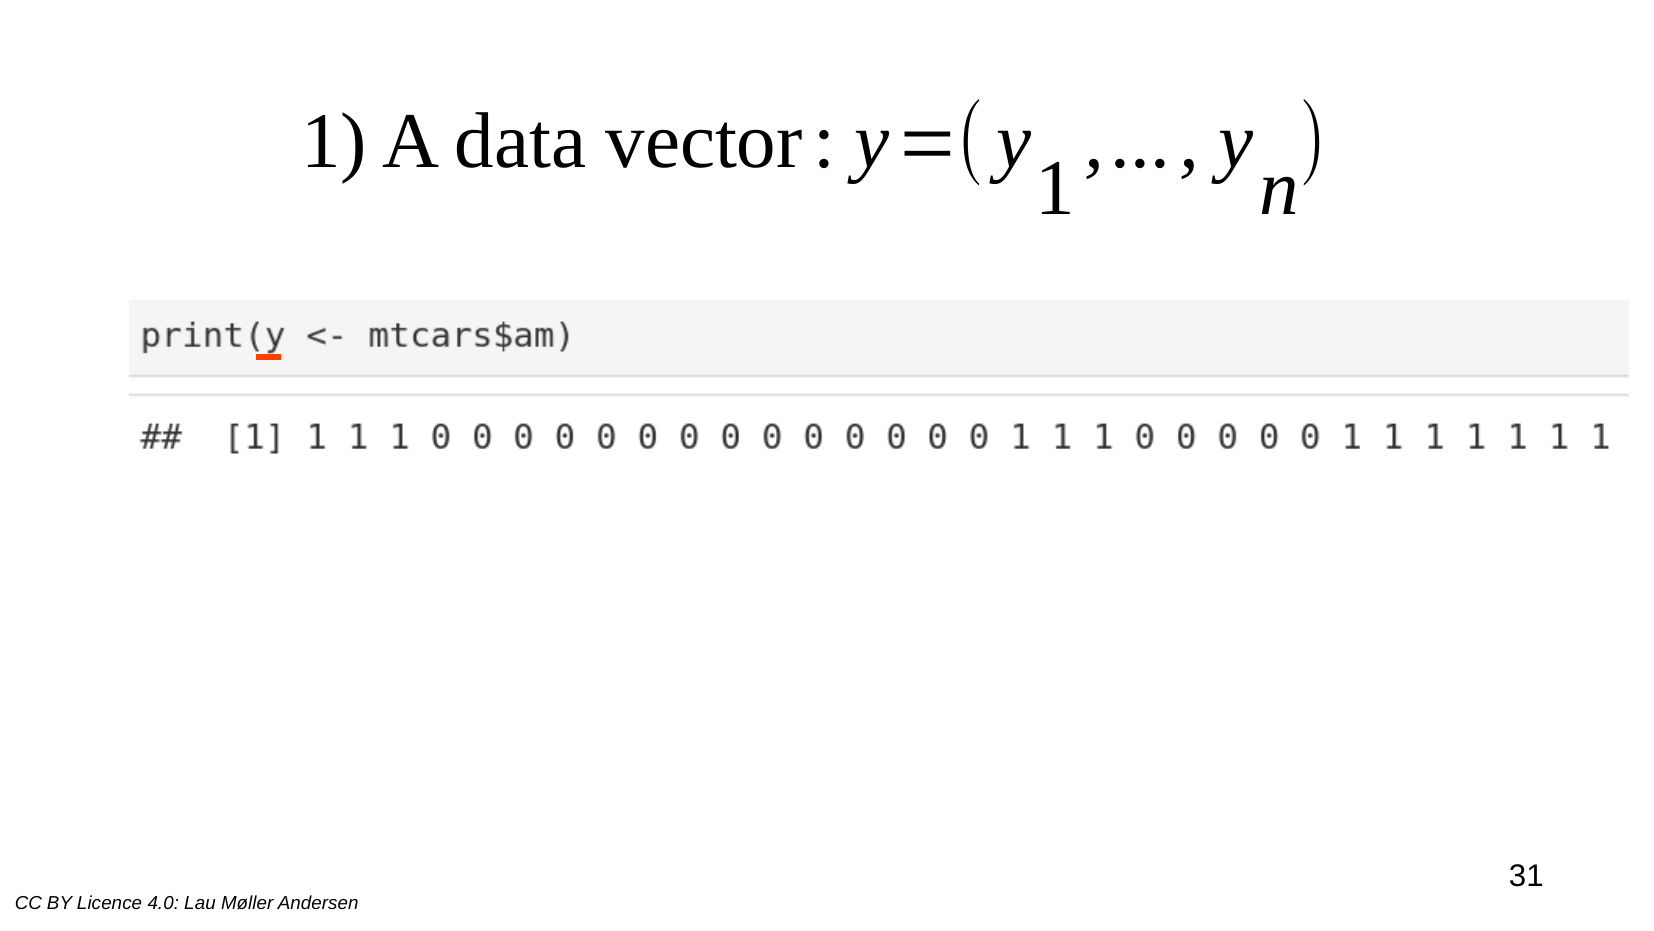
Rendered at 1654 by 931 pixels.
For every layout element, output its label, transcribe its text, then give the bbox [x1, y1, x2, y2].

chart [295, 95, 1333, 232]
text_box CC BY Licence 4.0: Lau Møller Andersen [0, 885, 388, 921]
text_box <nummer> [1494, 850, 1654, 921]
picture [129, 300, 1629, 460]
